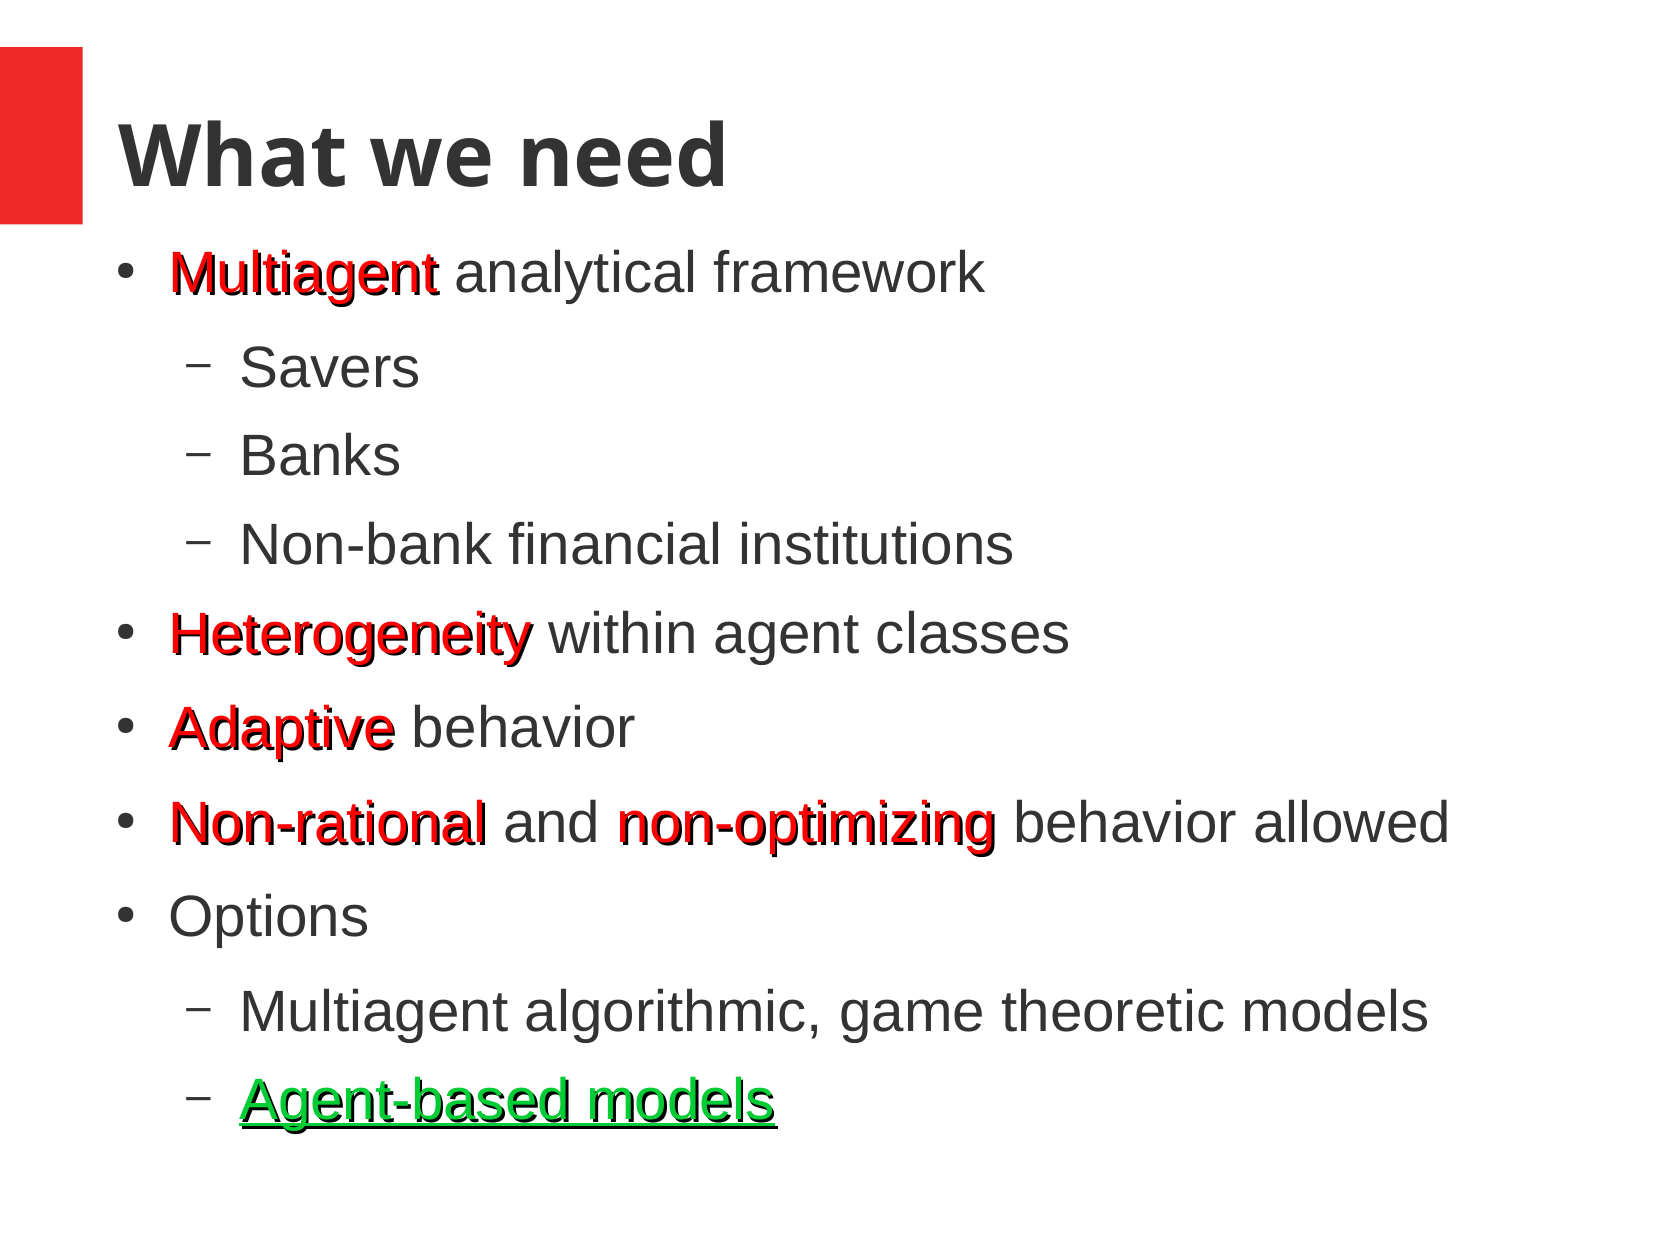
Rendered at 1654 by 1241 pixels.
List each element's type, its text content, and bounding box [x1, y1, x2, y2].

title What we need [118, 49, 1571, 257]
list Multiagent analytical framework Savers Banks Non-bank financial institutions Heterogeneity within agent classes Adaptive behavior Non-rational and non-optimizing behavior allowed Options Multiagent algorithmic, game theoretic models Agent-based models [97, 240, 1516, 1156]
